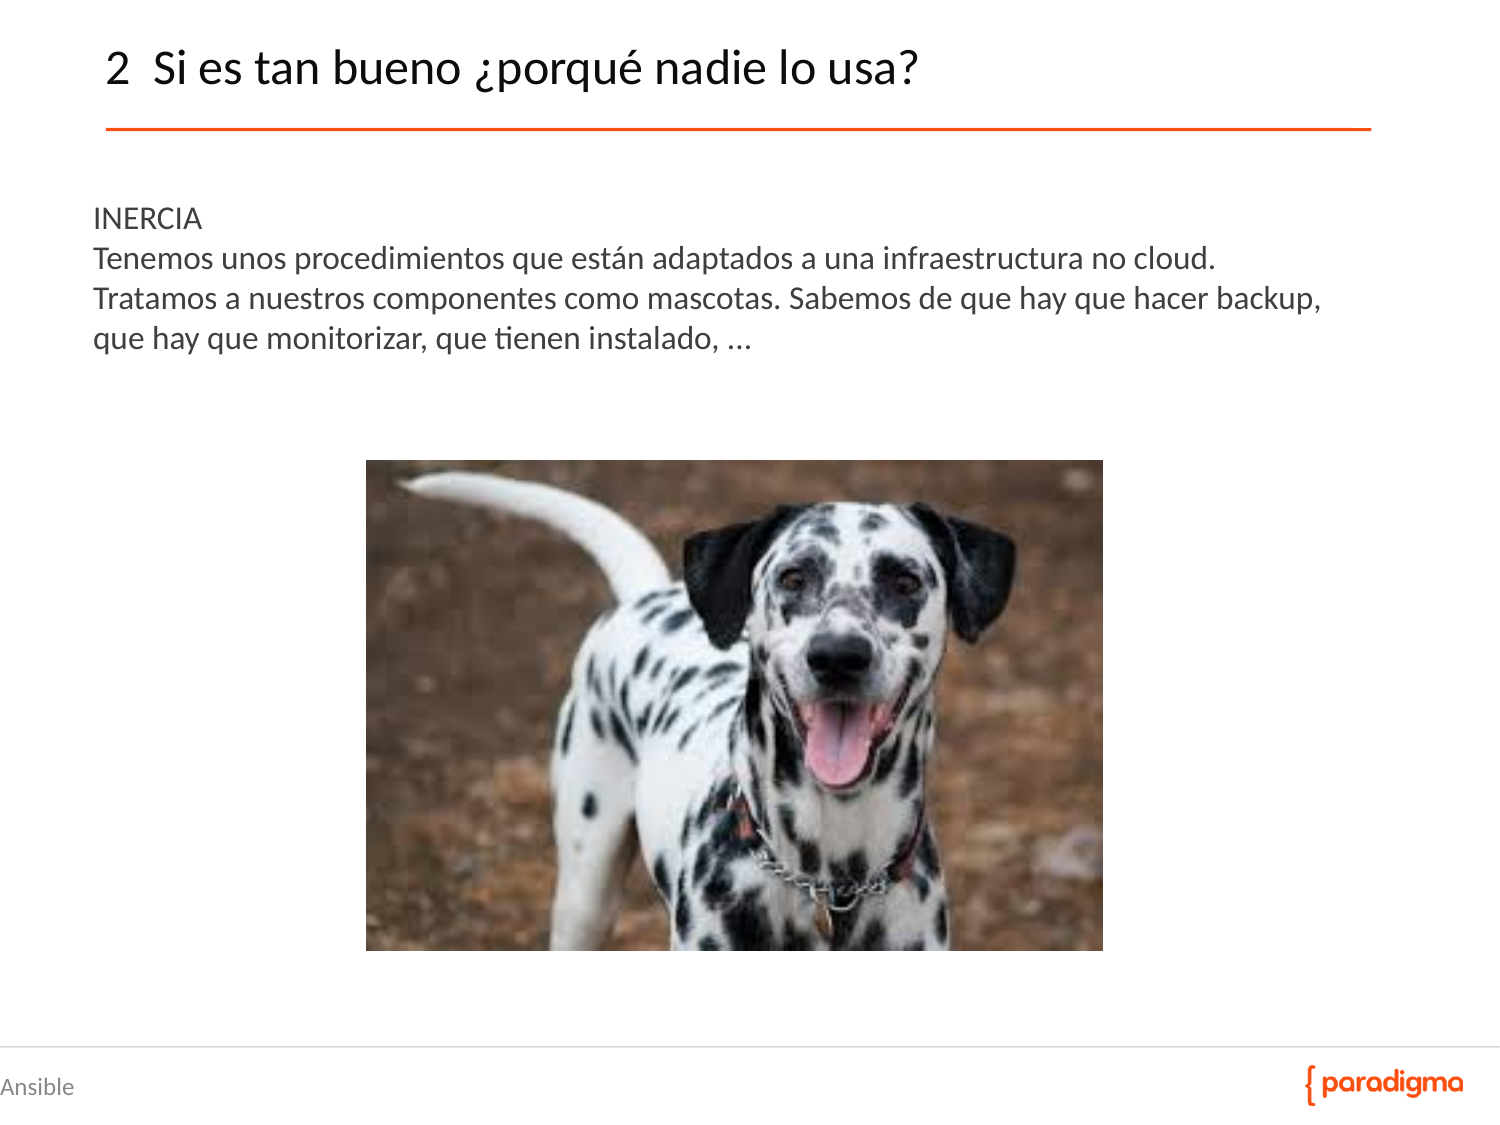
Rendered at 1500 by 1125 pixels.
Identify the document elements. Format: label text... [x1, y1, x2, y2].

text_box Ansible [0, 1048, 1223, 1125]
text_box Puedes meter una pastilla de segunda magnitud si te hace falta [124, 259, 1395, 1028]
text_box 2 Si es tan bueno ¿porqué nadie lo usa? [105, 0, 1395, 130]
picture [1305, 1065, 1463, 1107]
text_box INERCIA Tenemos unos procedimientos que están adaptados a una infraestructura no cloud. Tratamos a nuestros componentes como mascotas. Sabemos de que hay que hacer backup, que hay que monitorizar, que tienen instalado, ... [93, 188, 1382, 967]
picture [366, 460, 1103, 951]
